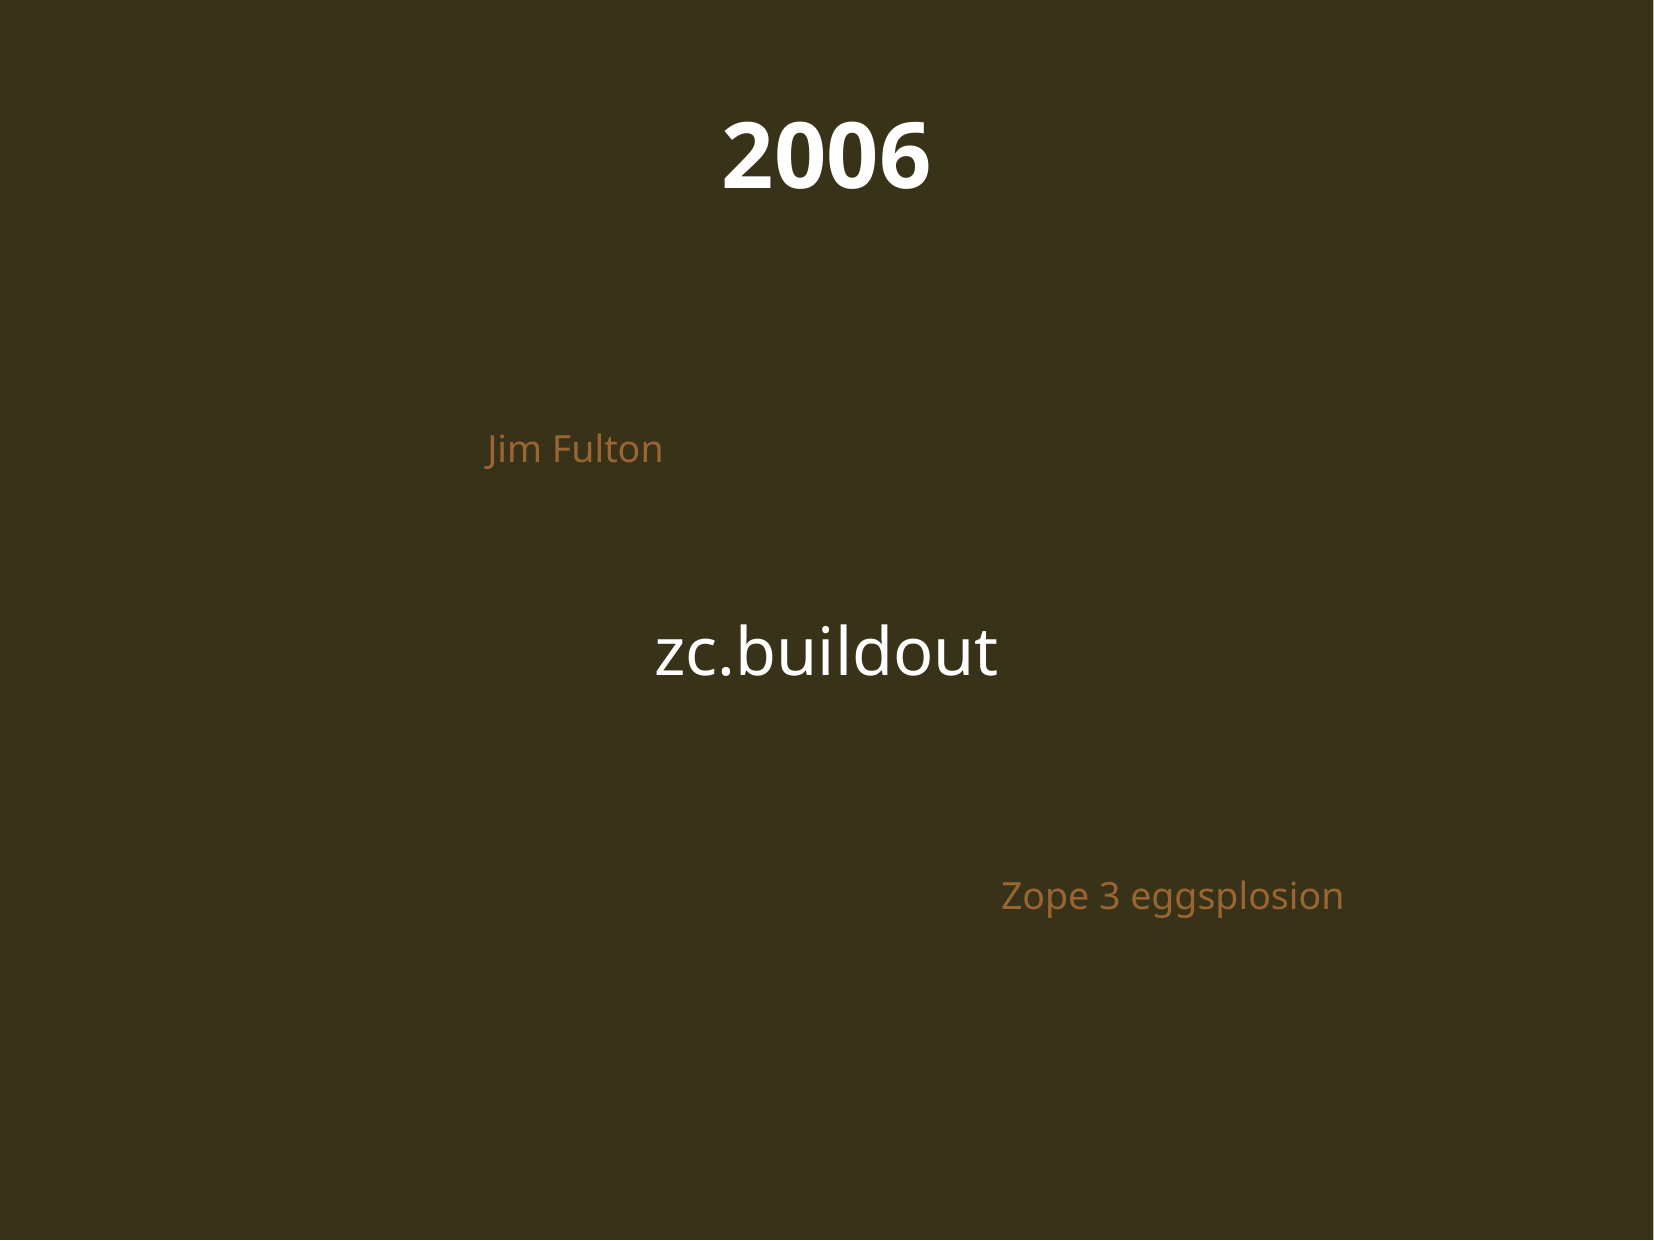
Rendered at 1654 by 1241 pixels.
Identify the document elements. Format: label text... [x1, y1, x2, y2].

text_box Zope 3 eggsplosion [986, 862, 1347, 920]
text_box Jim Fulton [472, 415, 681, 473]
subtitle zc.buildout [82, 290, 1571, 1010]
title 2006 [82, 49, 1571, 257]
